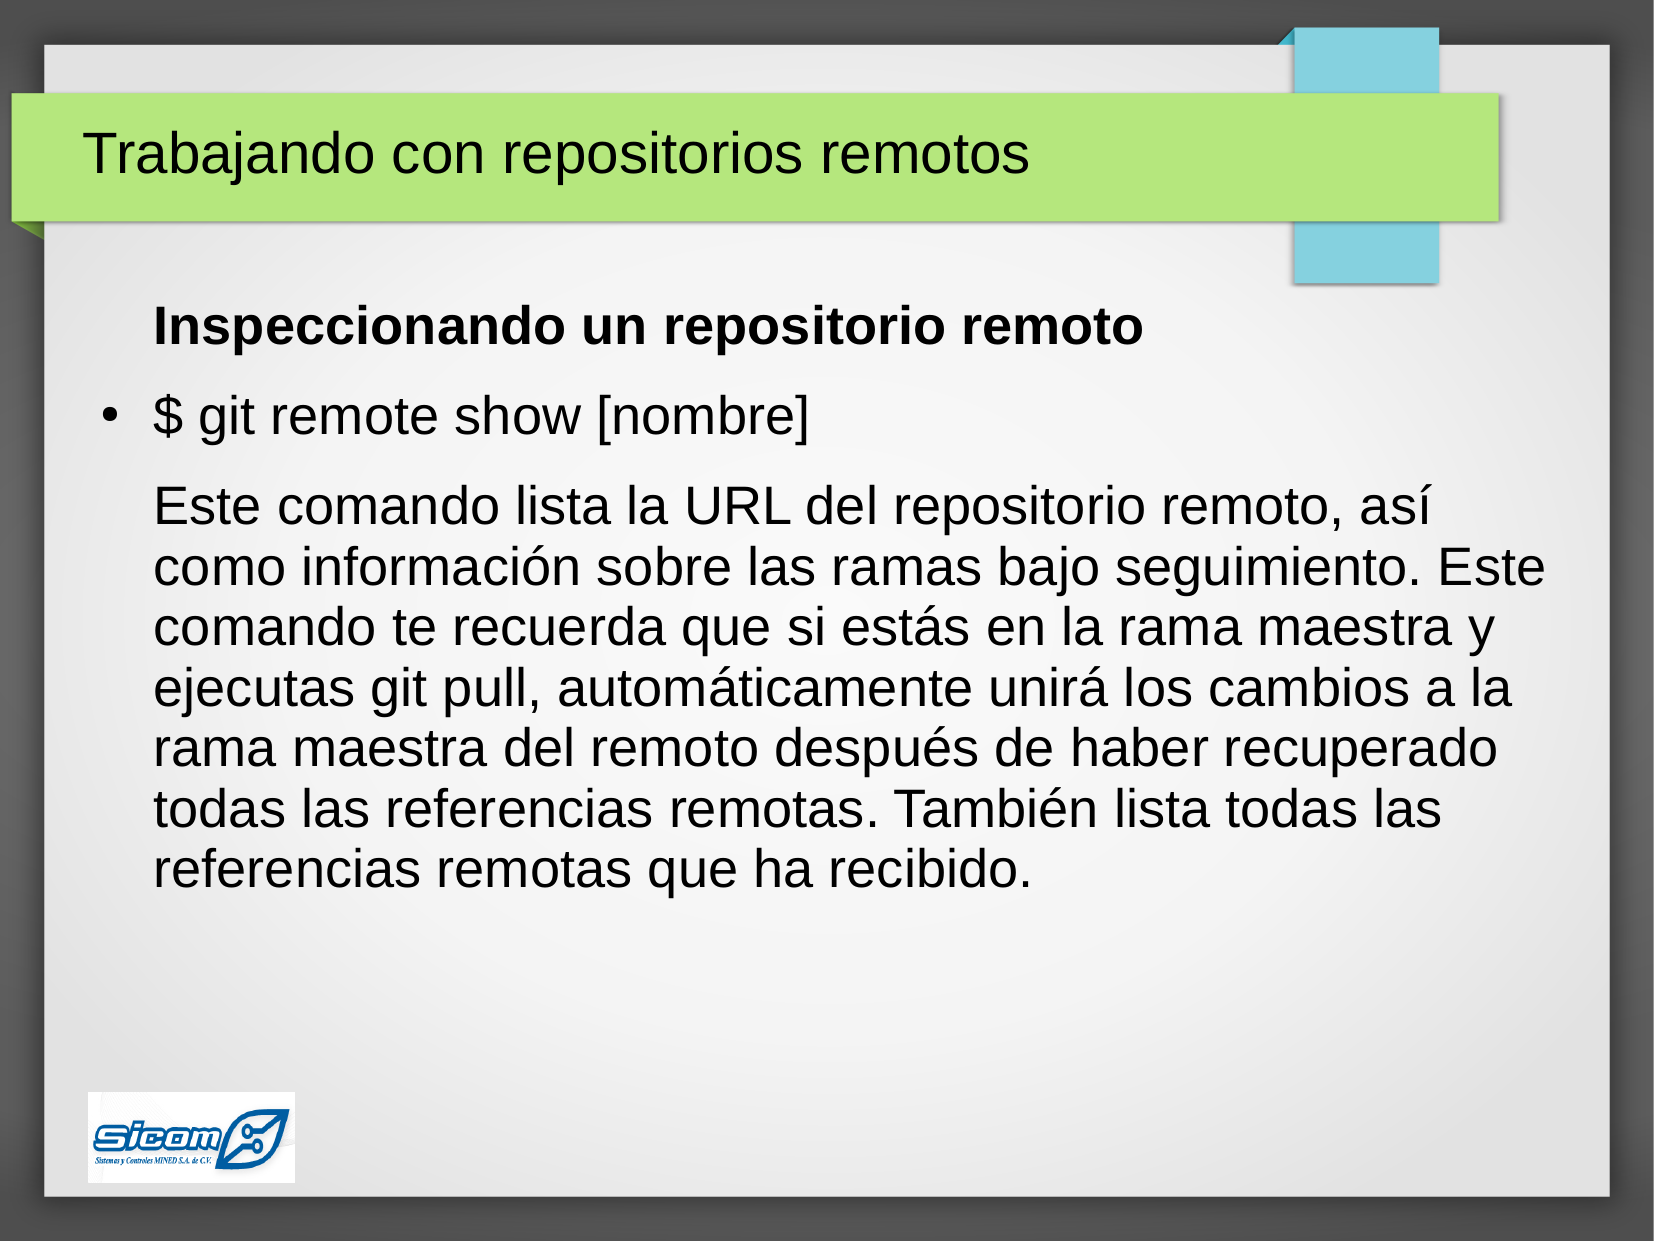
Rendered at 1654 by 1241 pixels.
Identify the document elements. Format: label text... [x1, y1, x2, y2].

picture [0, 0, 1654, 1241]
list Inspeccionando un repositorio remoto $ git remote show [nombre] Este comando lista la URL del repositorio remoto, así como información sobre las ramas bajo seguimiento. Este comando te recuerda que si estás en la rama maestra y ejecutas git pull, automáticamente unirá los cambios a la rama maestra del remoto después de haber recuperado todas las referencias remotas. También lista todas las referencias remotas que ha recibido. [82, 295, 1571, 1015]
title Trabajando con repositorios remotos [82, 94, 1264, 213]
